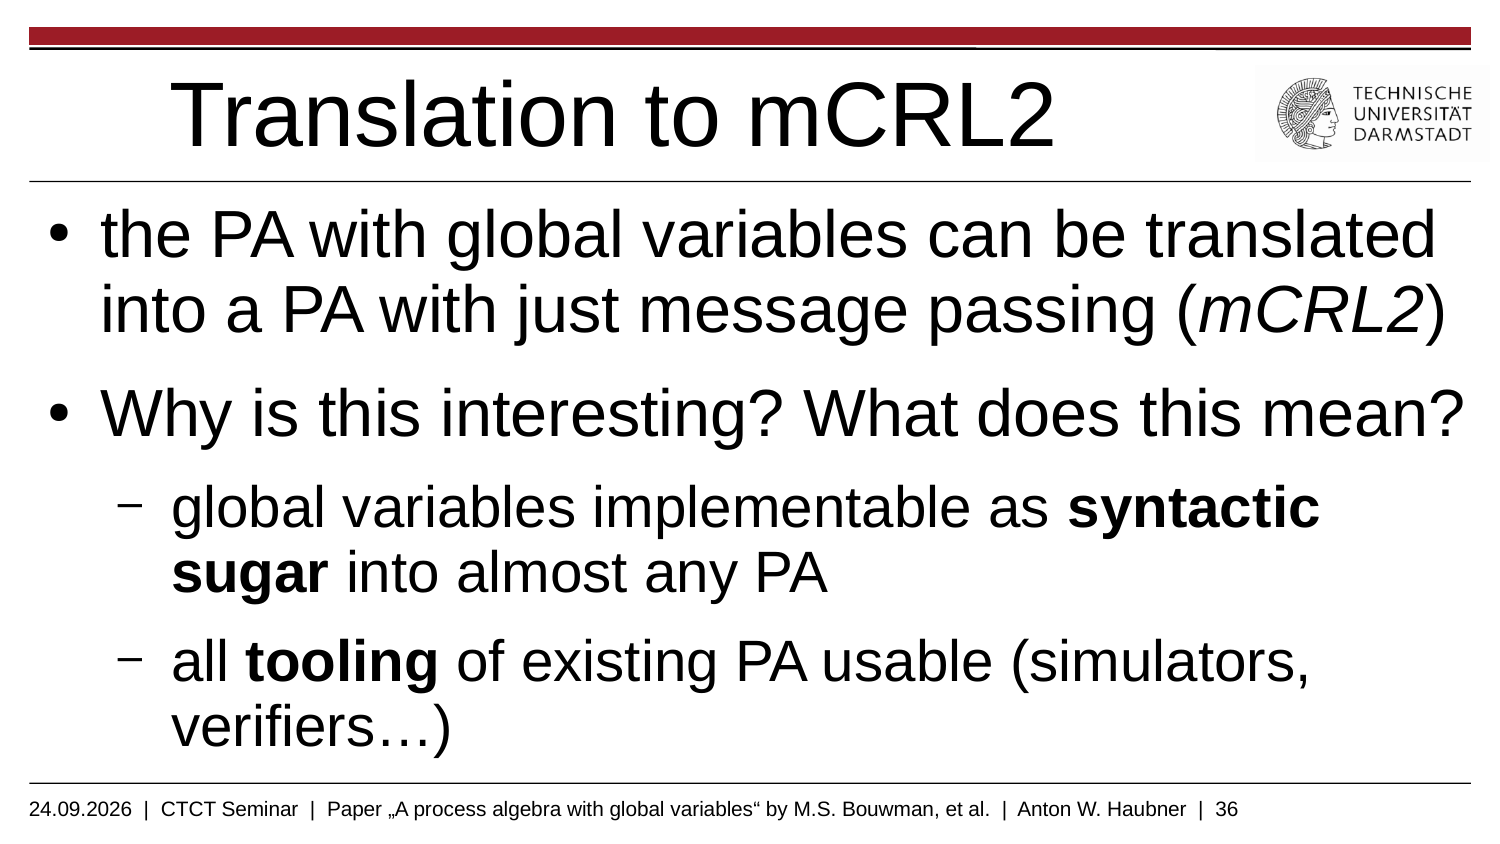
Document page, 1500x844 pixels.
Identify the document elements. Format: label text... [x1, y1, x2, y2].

title Translation to mCRL2 [29, 63, 1199, 167]
picture [1255, 65, 1490, 162]
list the PA with global variables can be translated into a PA with just message passing (mCRL2) Why is this interesting? What does this mean? global variables implementable as syntactic sugar into almost any PA all tooling of existing PA usable (simulators, verifiers…) [29, 197, 1471, 760]
